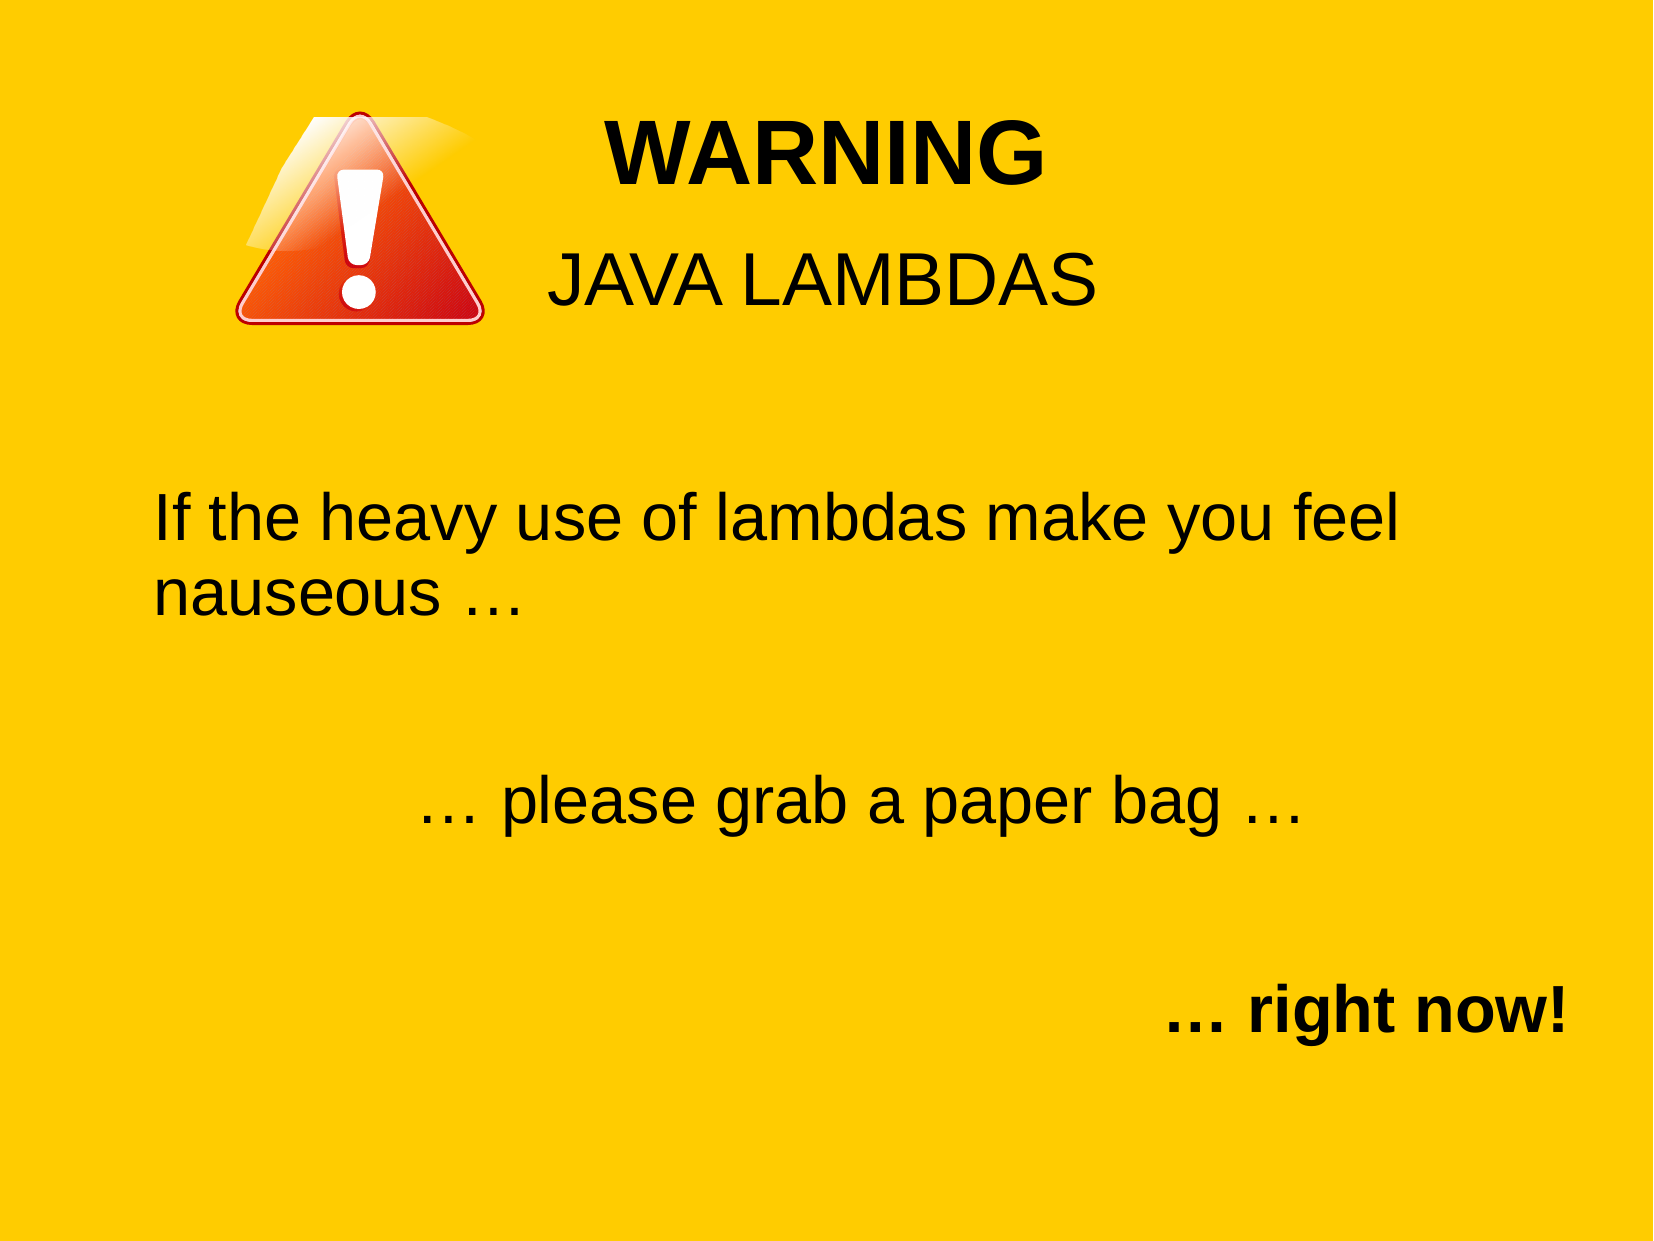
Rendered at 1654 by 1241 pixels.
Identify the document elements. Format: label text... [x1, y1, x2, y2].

text_box Java Lambdas [528, 227, 1137, 331]
list If the heavy use of lambdas make you feel nauseous … … please grab a paper bag … … right now! [82, 480, 1571, 1171]
title WARNING [82, 49, 1571, 257]
picture [195, 57, 528, 391]
